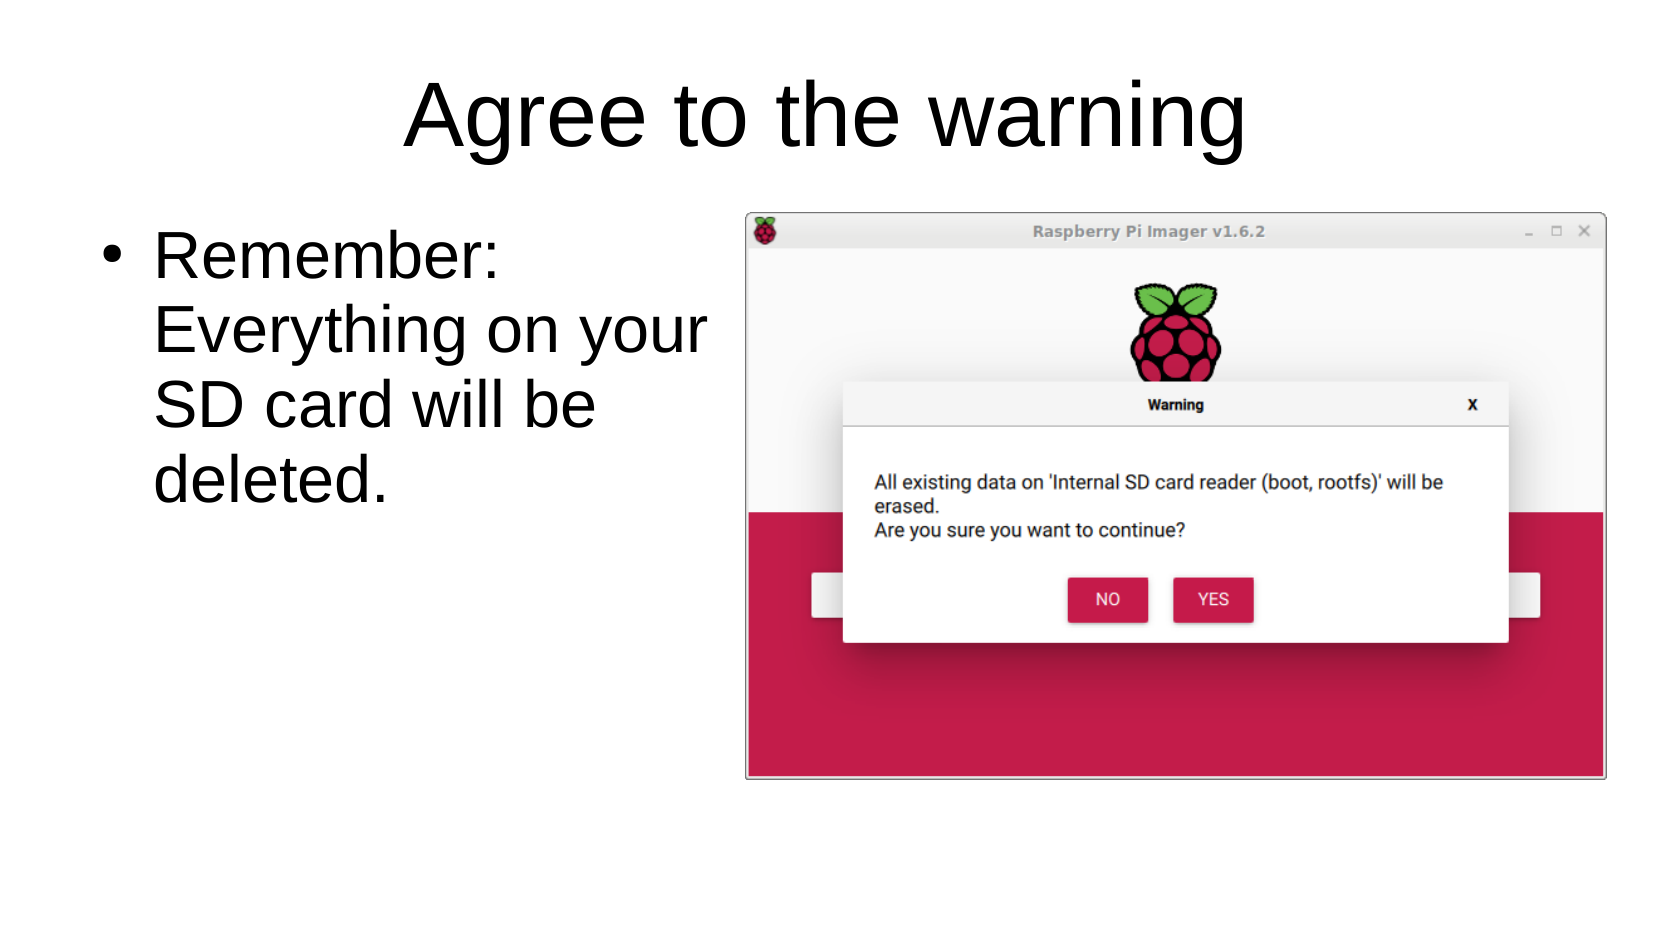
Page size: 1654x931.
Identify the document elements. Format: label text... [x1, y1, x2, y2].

title Agree to the warning [82, 37, 1571, 193]
picture [745, 212, 1607, 780]
list Remember: Everything on your SD card will be deleted. [82, 217, 721, 758]
